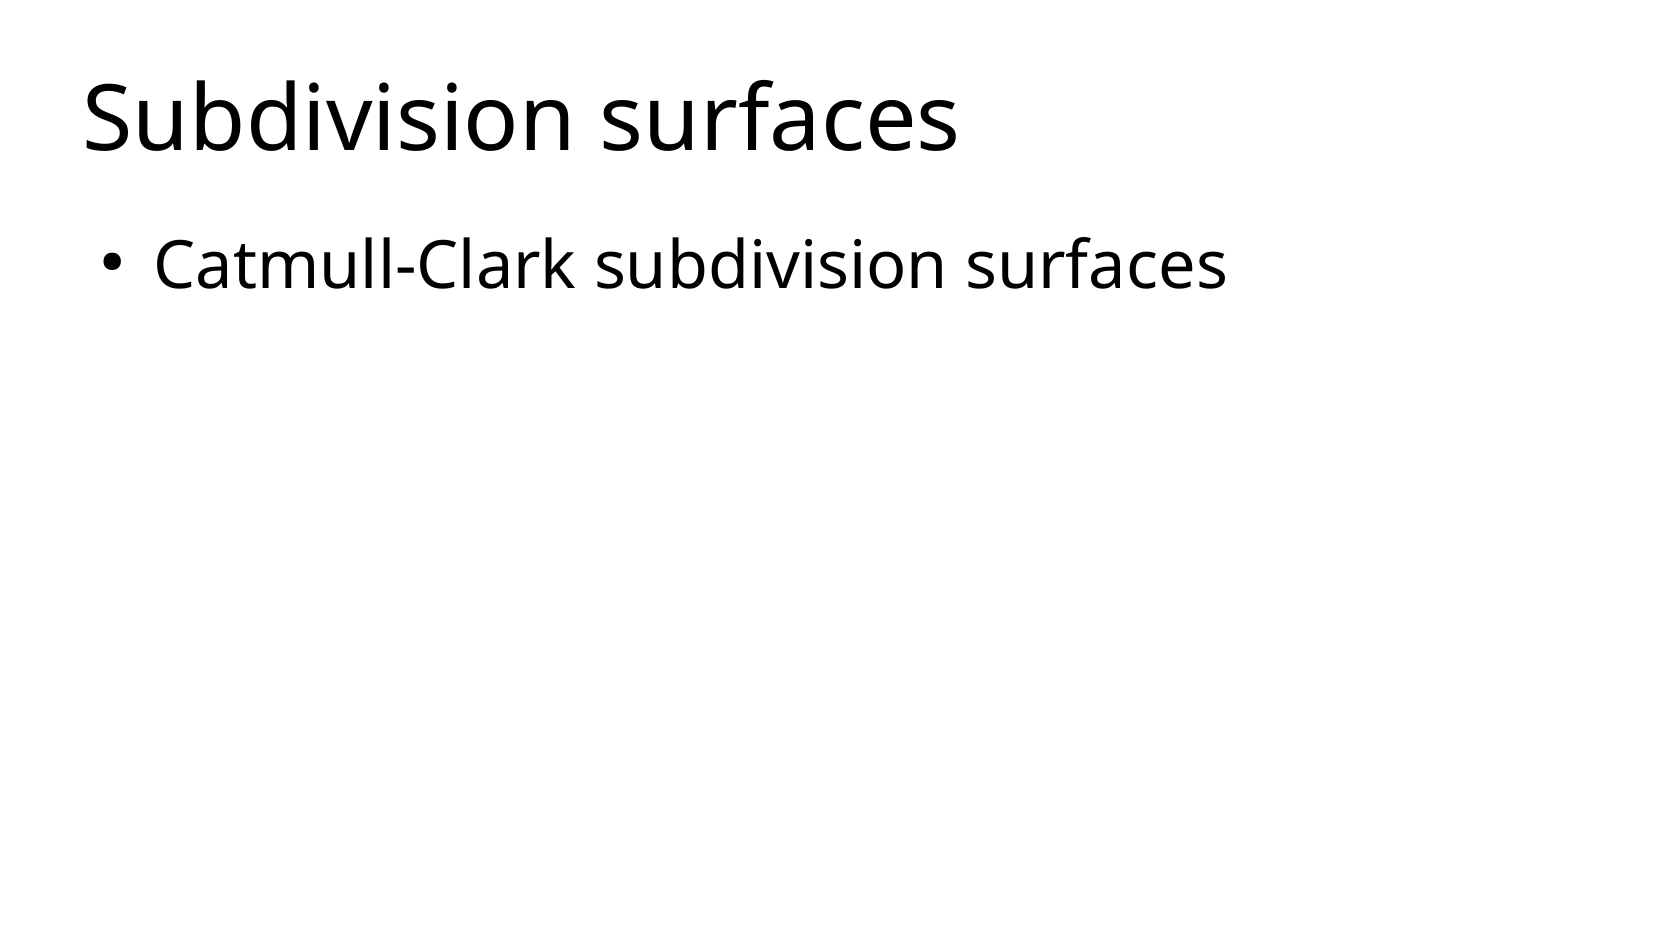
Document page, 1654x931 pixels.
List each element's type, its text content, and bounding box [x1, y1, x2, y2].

title Subdivision surfaces [82, 0, 1571, 217]
list Catmull-Clark subdivision surfaces [82, 217, 1571, 758]
